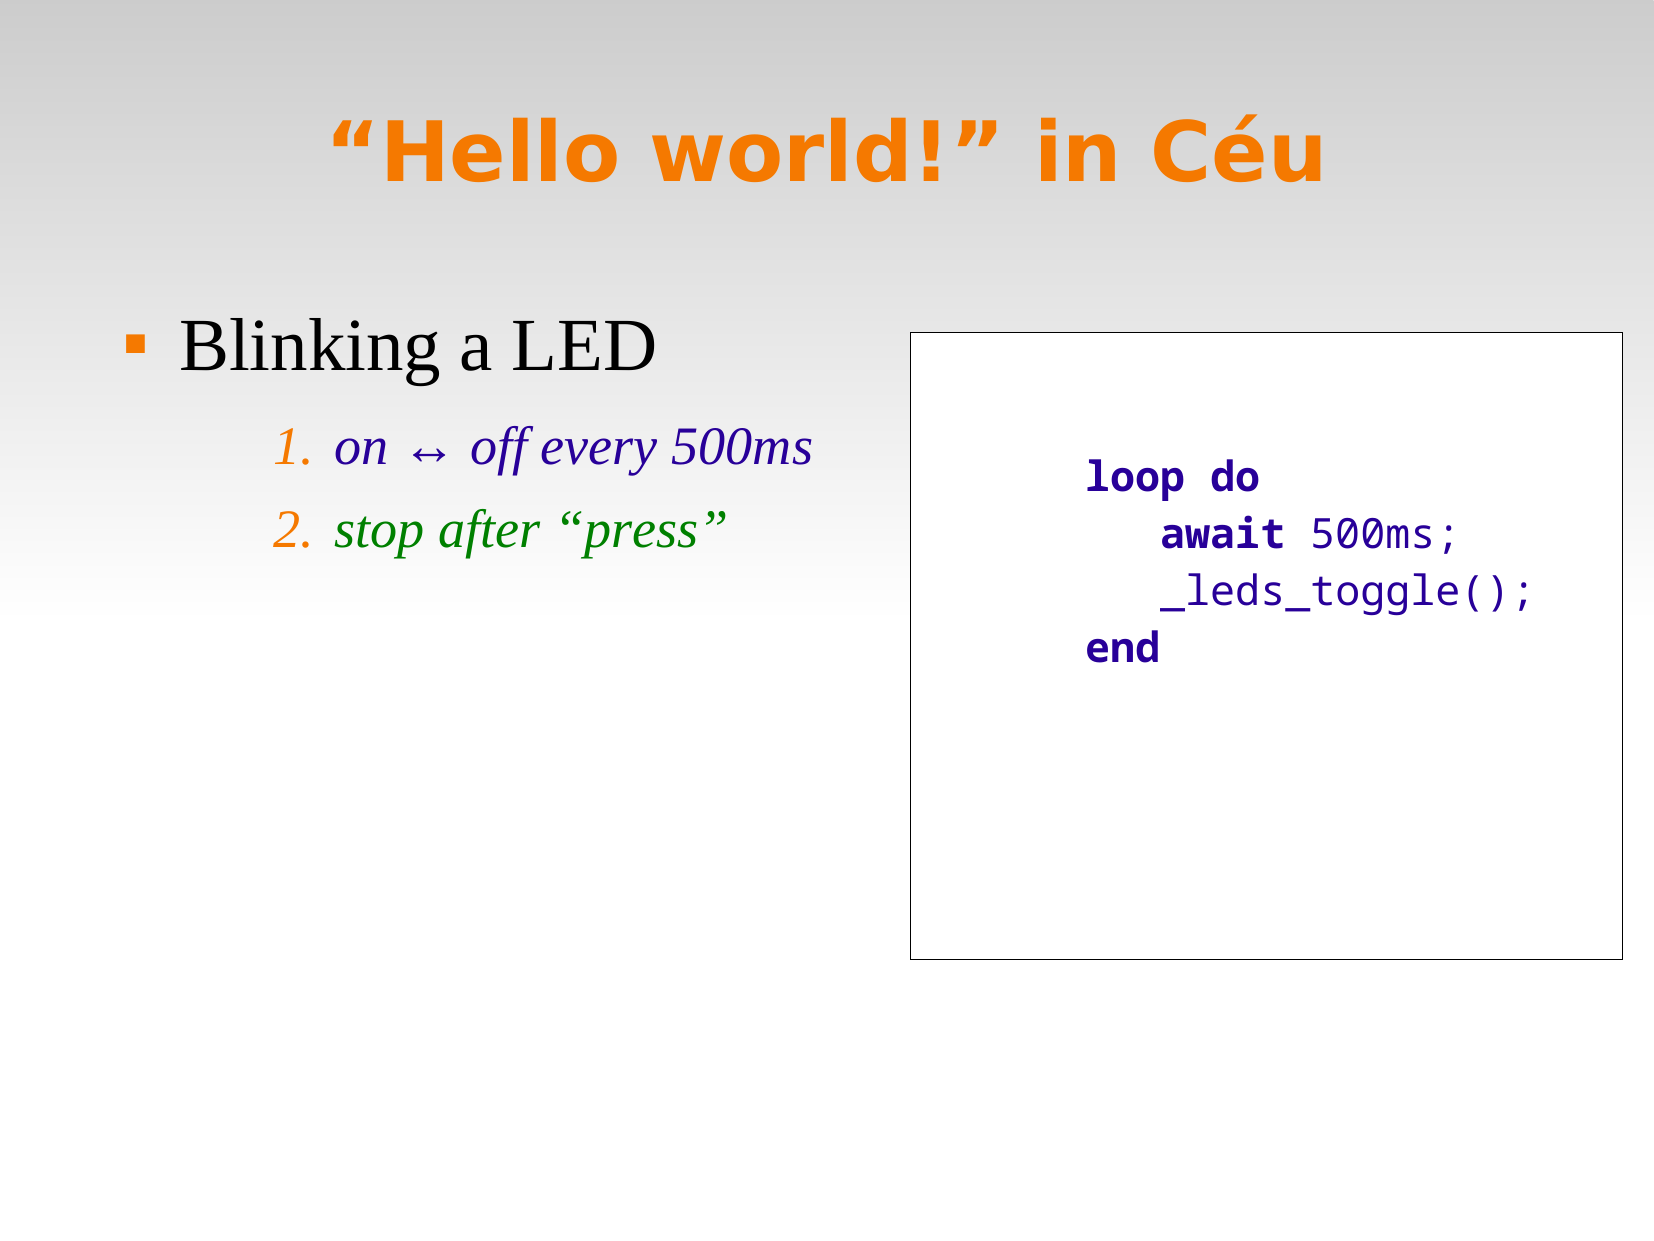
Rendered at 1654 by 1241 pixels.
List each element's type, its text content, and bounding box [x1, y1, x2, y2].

title “Hello world!” in Céu [82, 49, 1571, 257]
list Blinking a LED on ↔ off every 500ms stop after “press” [37, 303, 938, 1175]
text_box loop do await 500ms; _leds_toggle(); end [938, 345, 1623, 946]
